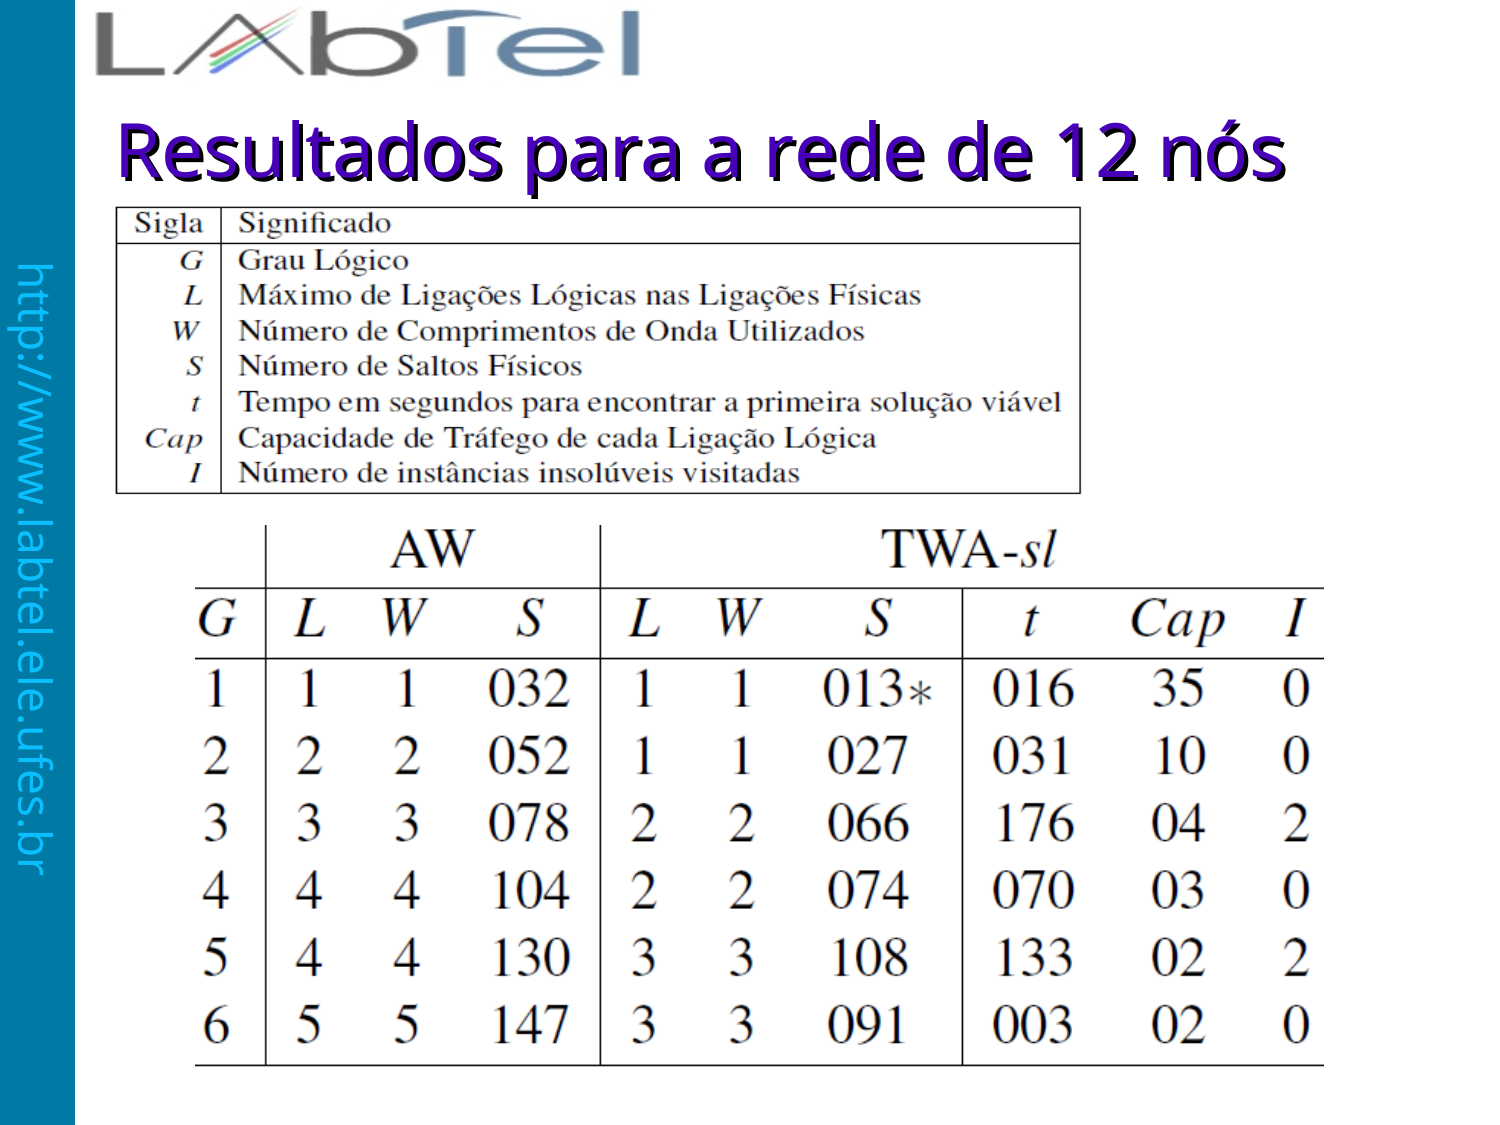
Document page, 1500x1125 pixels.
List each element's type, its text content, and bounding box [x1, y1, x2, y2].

picture [113, 203, 1087, 498]
picture [76, 0, 675, 88]
title Resultados para a rede de 12 nós [99, 48, 1461, 246]
picture [195, 525, 1324, 1071]
